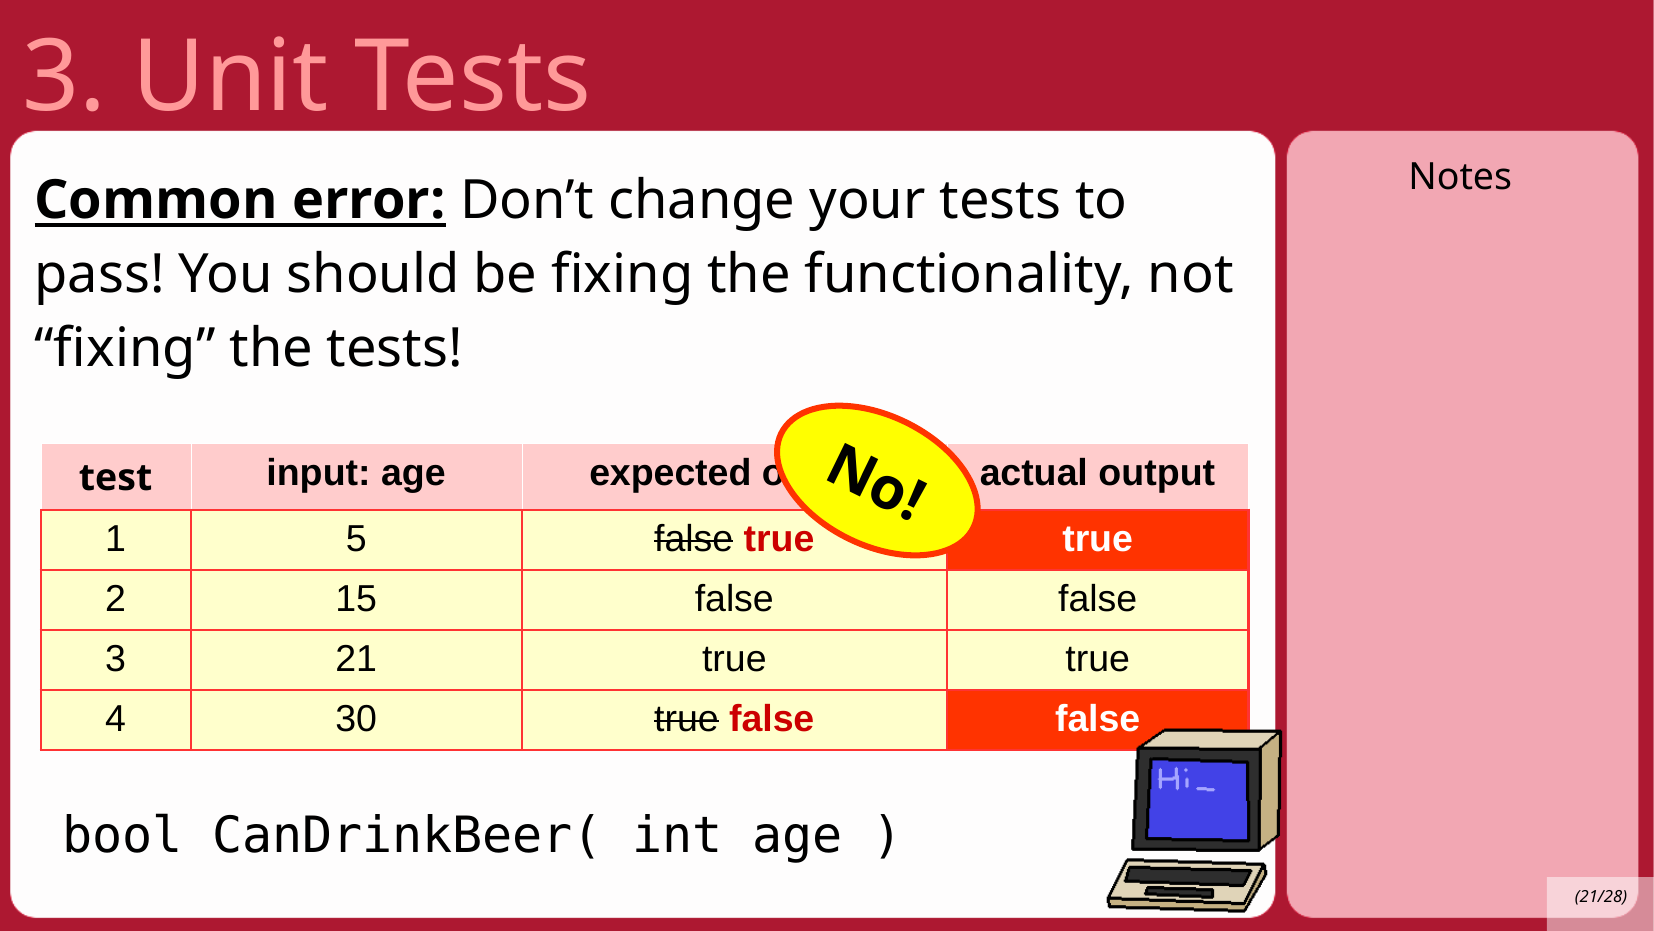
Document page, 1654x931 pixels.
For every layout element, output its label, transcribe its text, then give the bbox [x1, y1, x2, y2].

table_cell 3 [42, 631, 190, 689]
picture [0, 0, 1654, 931]
table_cell 2 [42, 571, 190, 629]
table_cell 30 [192, 691, 521, 749]
text_box Notes [1290, 141, 1631, 199]
text_box (<number>/28) [1546, 877, 1654, 931]
title 3. Unit Tests [22, 7, 1511, 136]
text_box Common error: Don’t change your tests to pass! You should be fixing the functionality, not “fixing” the tests! [34, 160, 1248, 648]
table_cell true [523, 631, 946, 689]
table_cell 5 [192, 511, 521, 569]
table_header actual output [948, 444, 1248, 509]
table_cell true [948, 511, 1247, 569]
table_cell false [948, 691, 1247, 749]
table_cell true [948, 631, 1247, 689]
table_cell false true [523, 511, 946, 569]
table_cell 15 [192, 571, 521, 629]
table_cell 1 [42, 511, 190, 569]
table_cell 4 [42, 691, 190, 749]
table_cell false [948, 571, 1247, 629]
table_header input: age [192, 444, 522, 509]
text_box No! [777, 405, 978, 556]
table_header expected output [523, 444, 805, 509]
table_cell true false [523, 691, 946, 749]
table_cell false [523, 571, 946, 629]
table_header test [42, 444, 191, 509]
table_cell 21 [192, 631, 521, 689]
text_box bool CanDrinkBeer( int age ) [62, 805, 932, 865]
